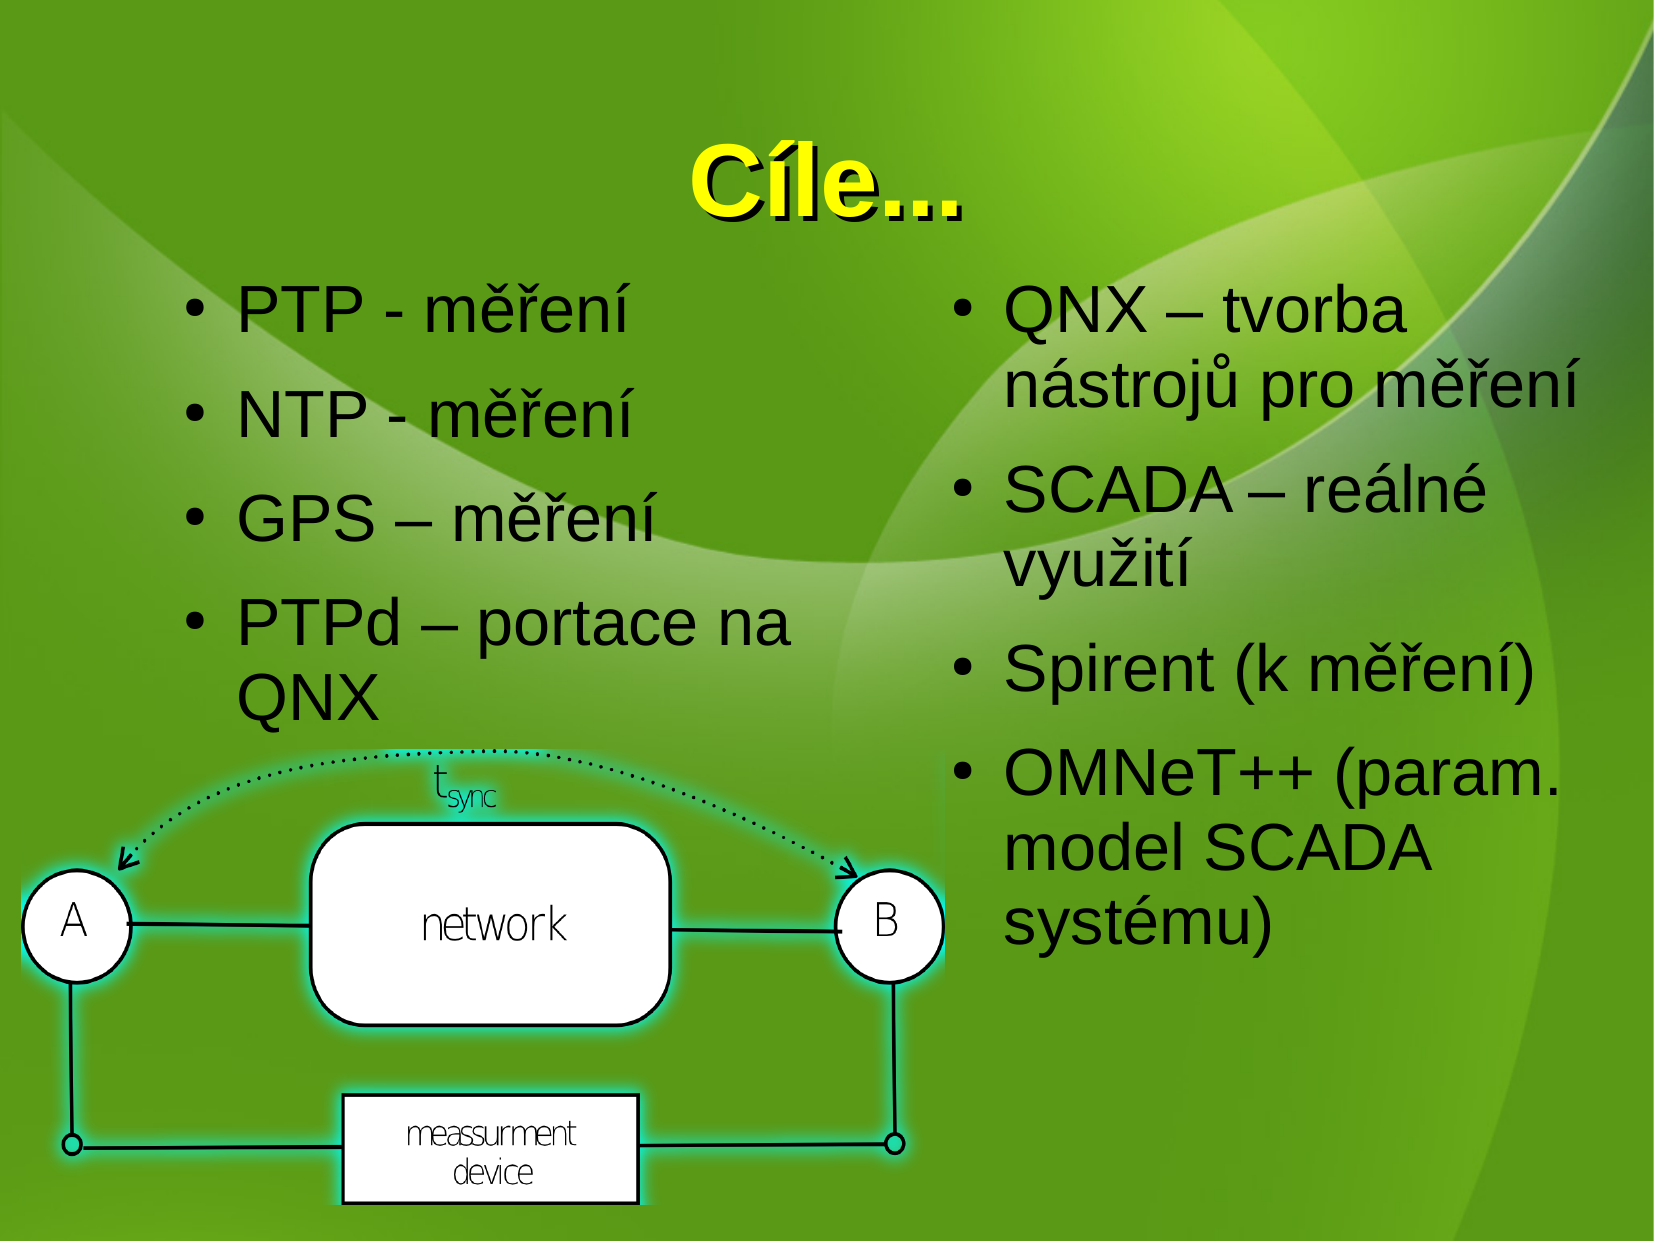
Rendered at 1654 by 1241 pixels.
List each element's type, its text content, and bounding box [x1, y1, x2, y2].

list QNX – tvorba nástrojů pro měření SCADA – reálné využití Spirent (k měření) OMNeT++ (param. model SCADA systému) [933, 272, 1616, 1111]
picture [0, 0, 1654, 1241]
list PTP - měření NTP - měření GPS – měření PTPd – portace na QNX [165, 272, 876, 749]
title Cíle... [122, 48, 1531, 314]
